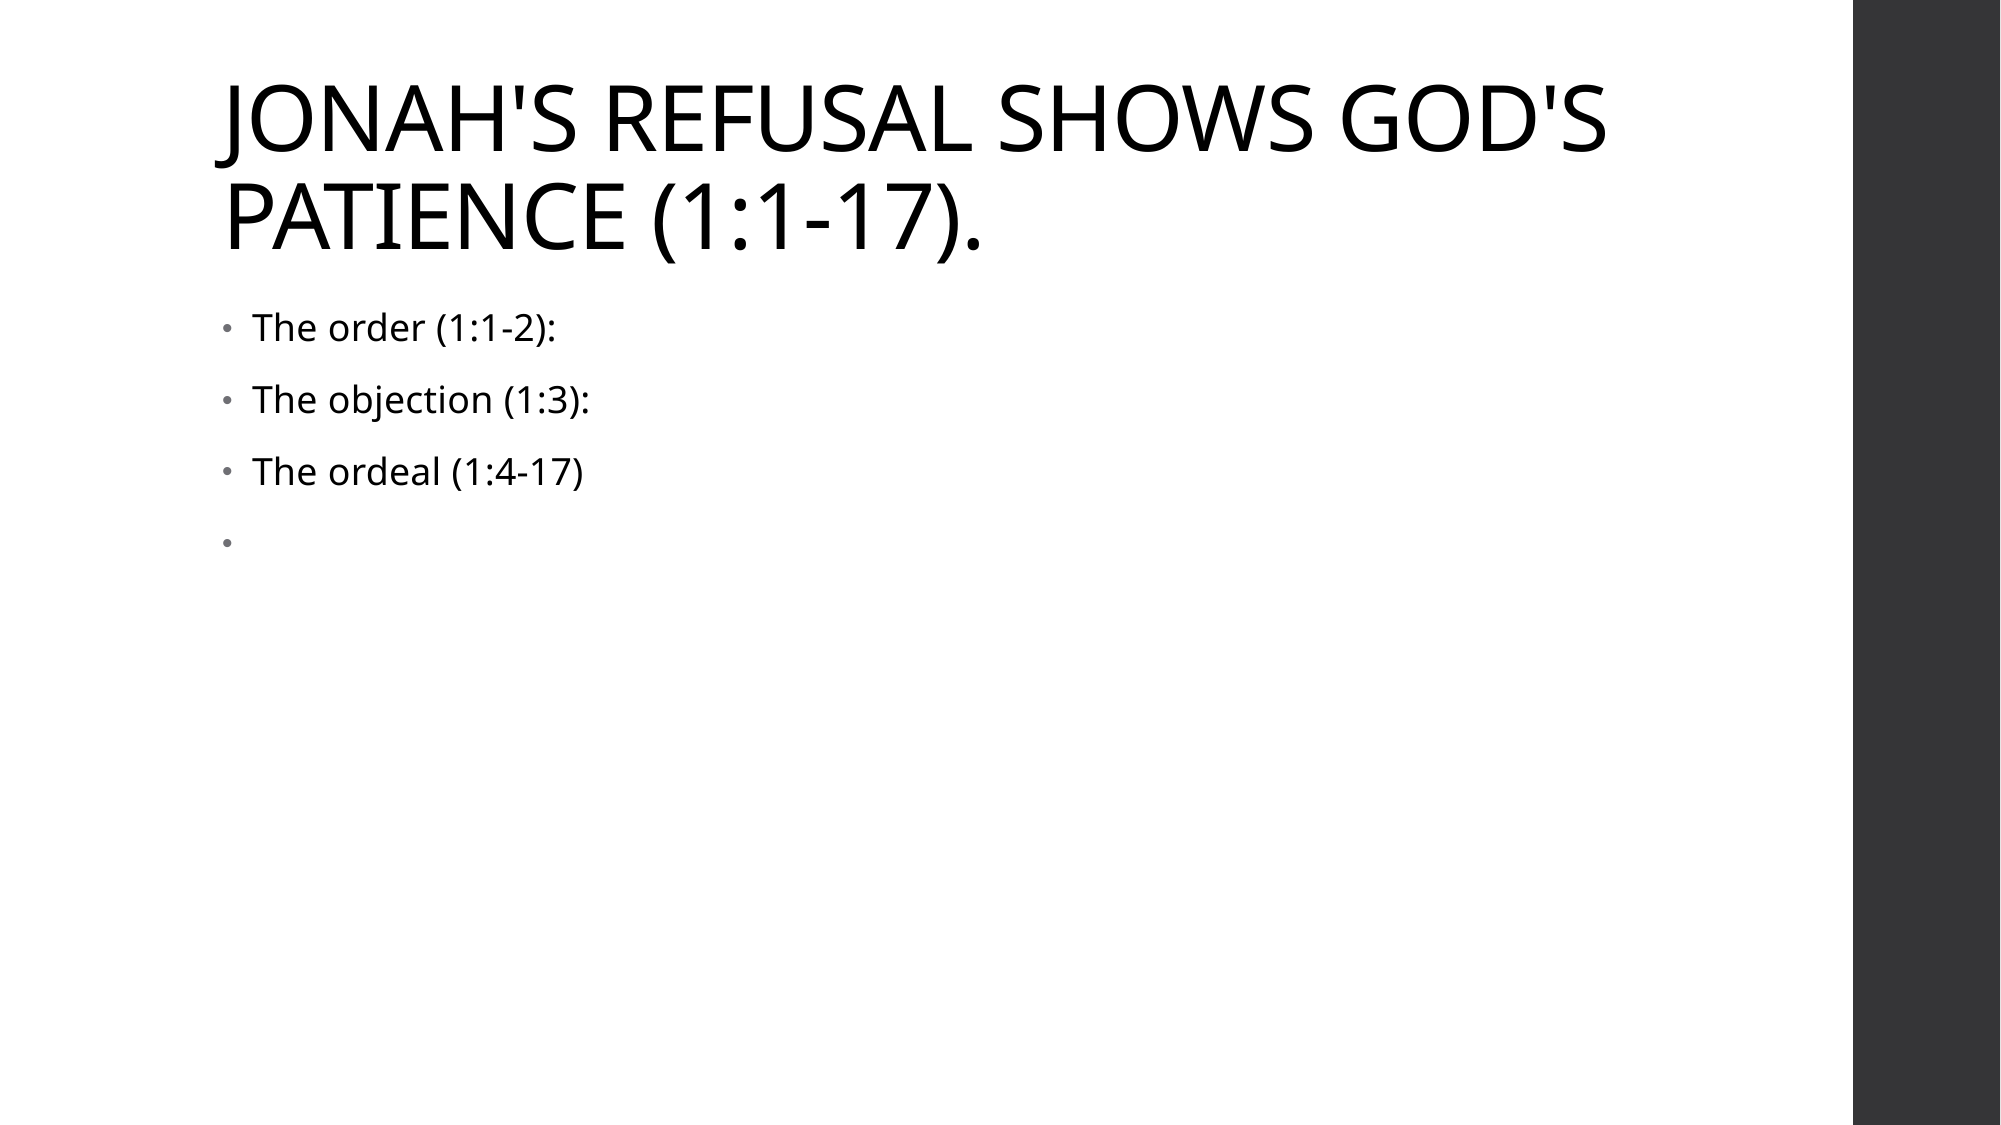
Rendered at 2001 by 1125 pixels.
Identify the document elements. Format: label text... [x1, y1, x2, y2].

title JONAH'S REFUSAL SHOWS GOD'S PATIENCE (1:1-17). [206, 60, 1797, 278]
list The order (1:1-2): The objection (1:3): The ordeal (1:4-17) [206, 299, 1617, 1014]
